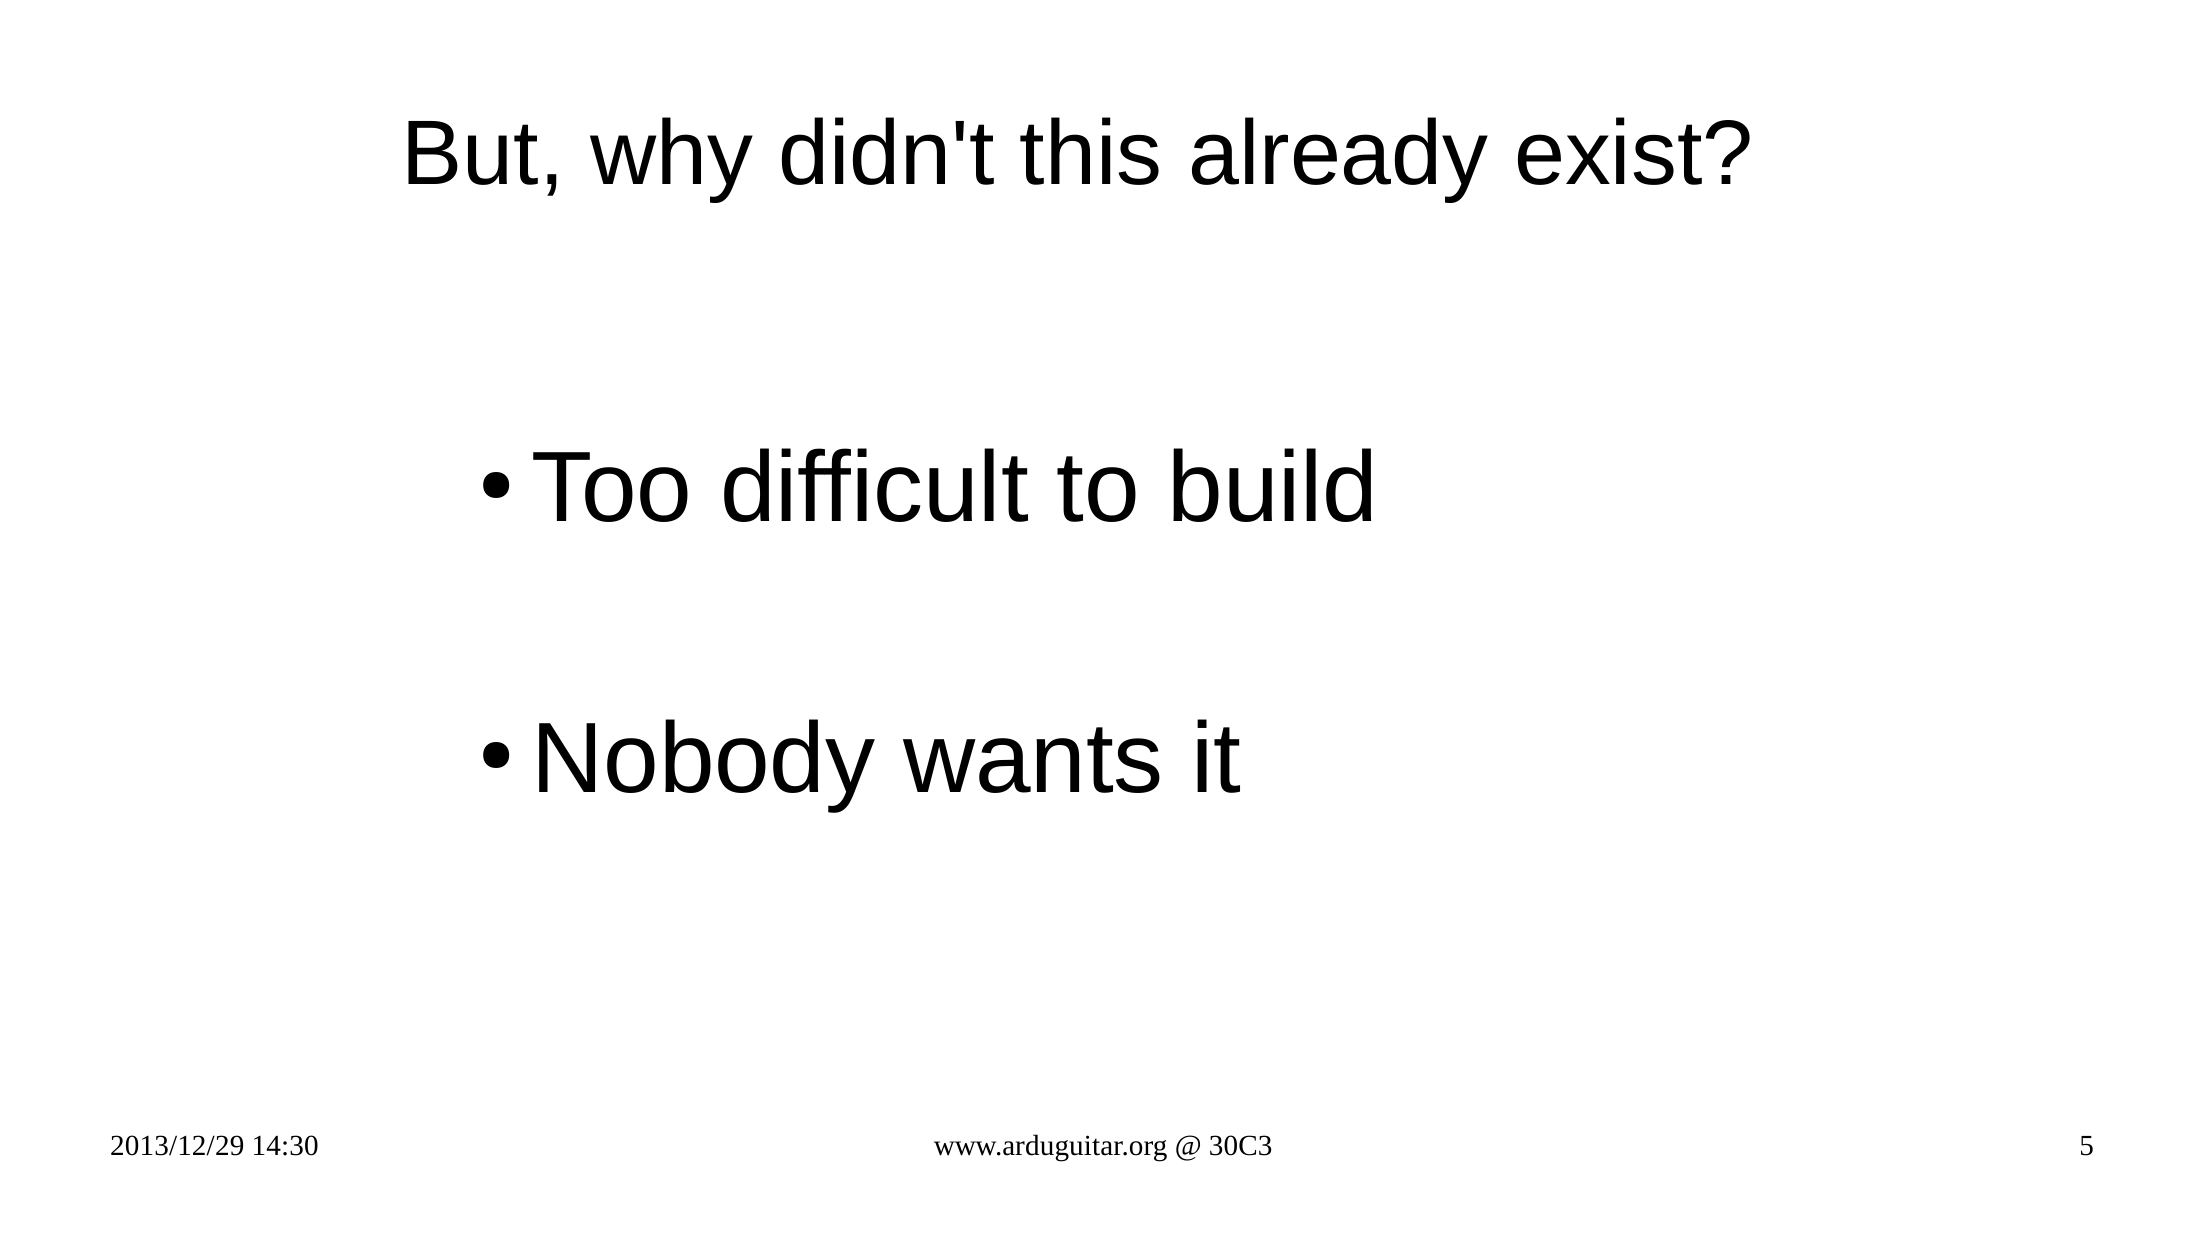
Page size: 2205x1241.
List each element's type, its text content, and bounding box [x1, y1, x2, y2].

title But, why didn't this already exist? [401, 49, 2095, 257]
list Too difficult to build Nobody wants it [389, 290, 2051, 1010]
